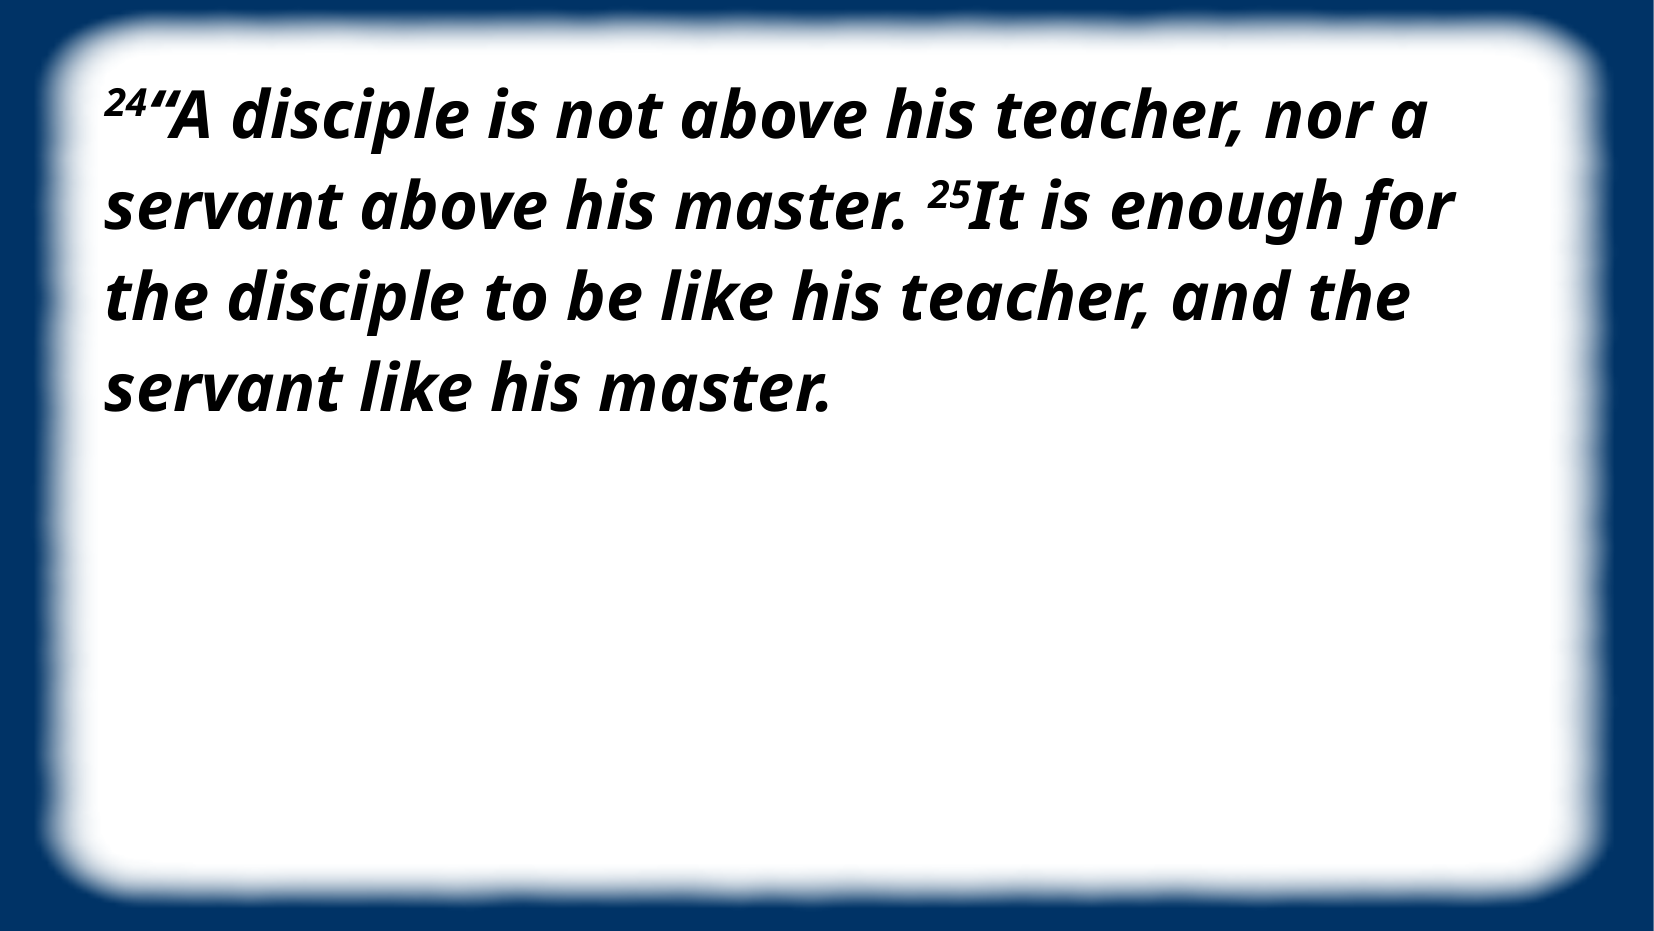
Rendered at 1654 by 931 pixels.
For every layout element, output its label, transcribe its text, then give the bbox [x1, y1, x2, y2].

text_box 24“A disciple is not above his teacher, nor a servant above his master. 25It is enough for the disciple to be like his teacher, and the servant like his master. [90, 60, 1561, 436]
picture [0, 0, 1654, 931]
